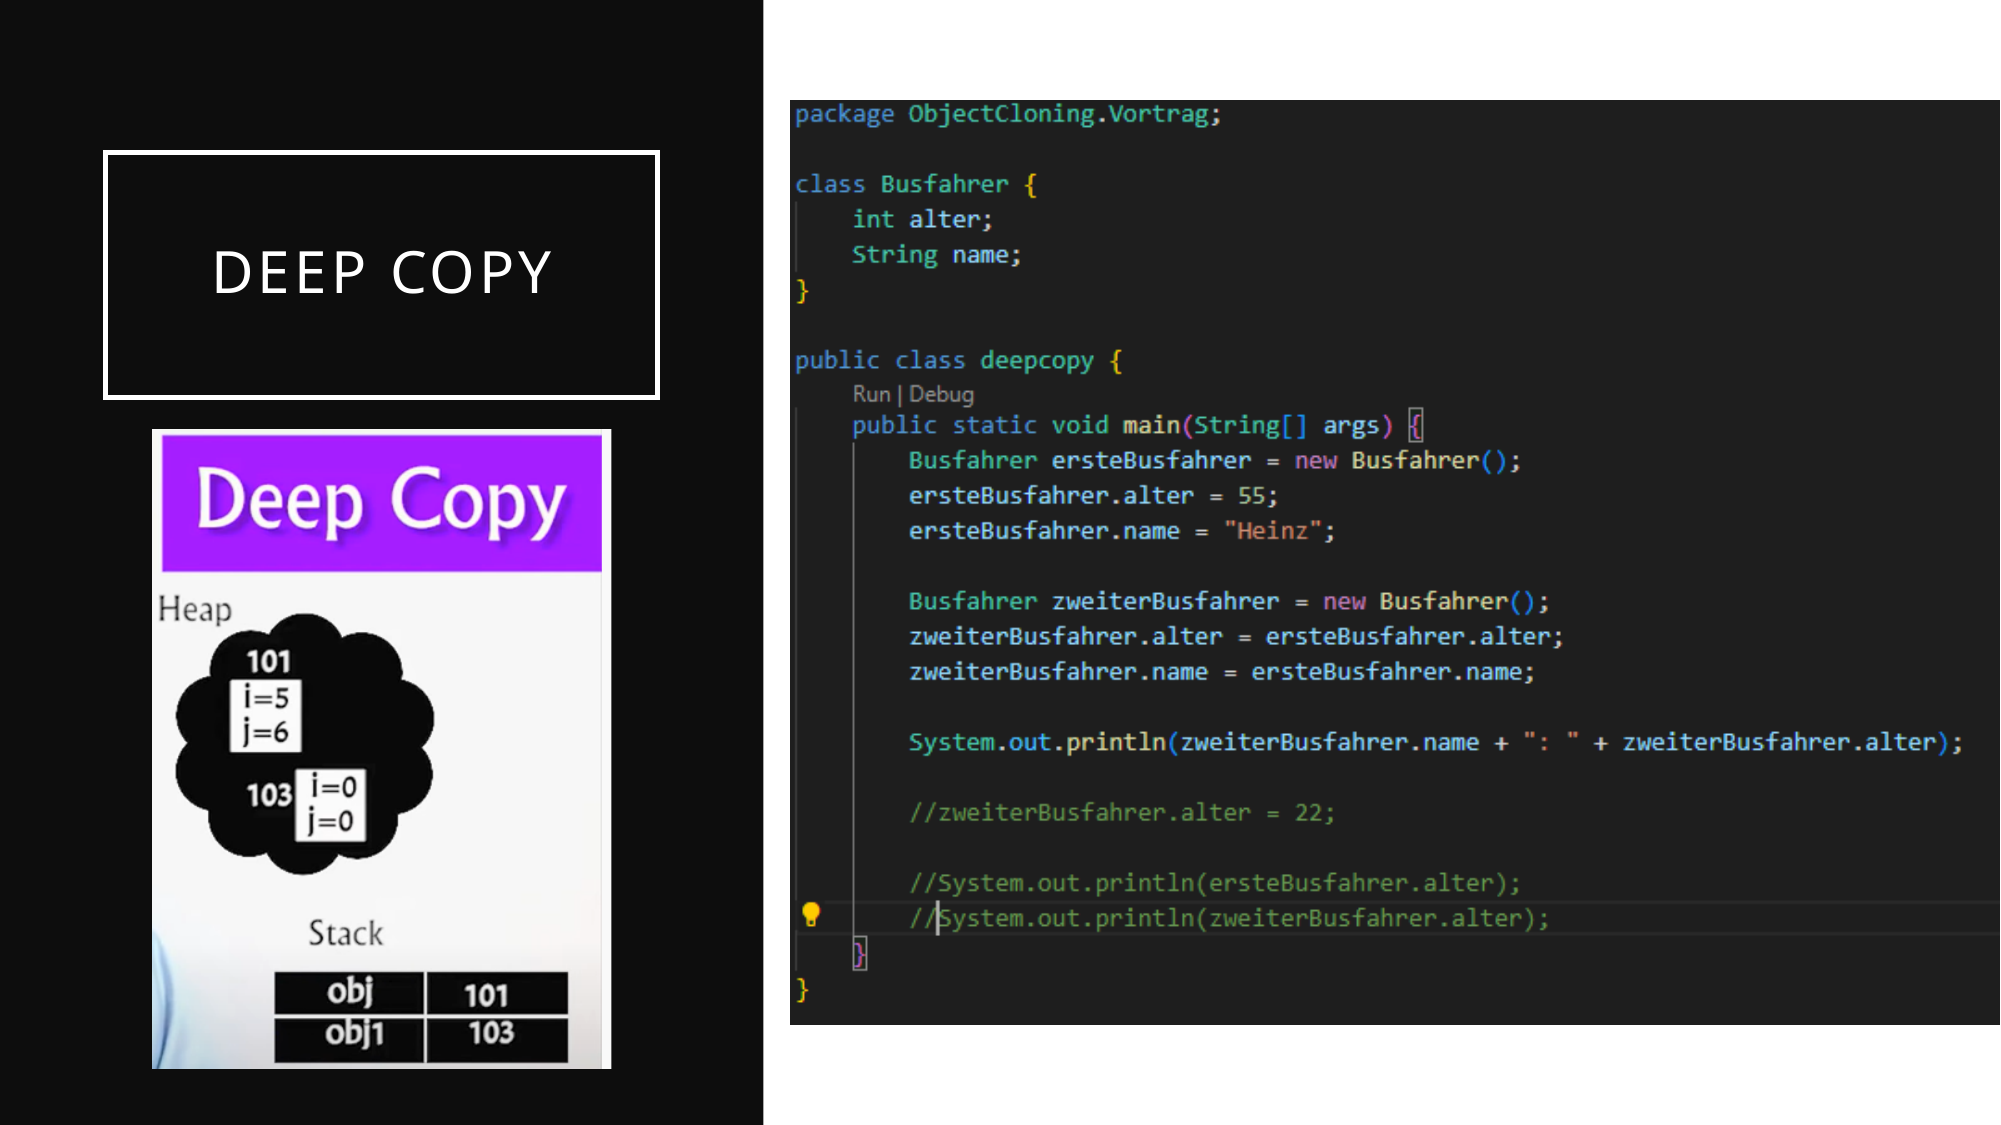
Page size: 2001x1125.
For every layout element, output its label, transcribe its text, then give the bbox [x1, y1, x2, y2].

picture [152, 429, 612, 1069]
title Deep copy [105, 152, 658, 398]
text_box [0, 0, 2000, 1125]
picture [790, 100, 2000, 1025]
